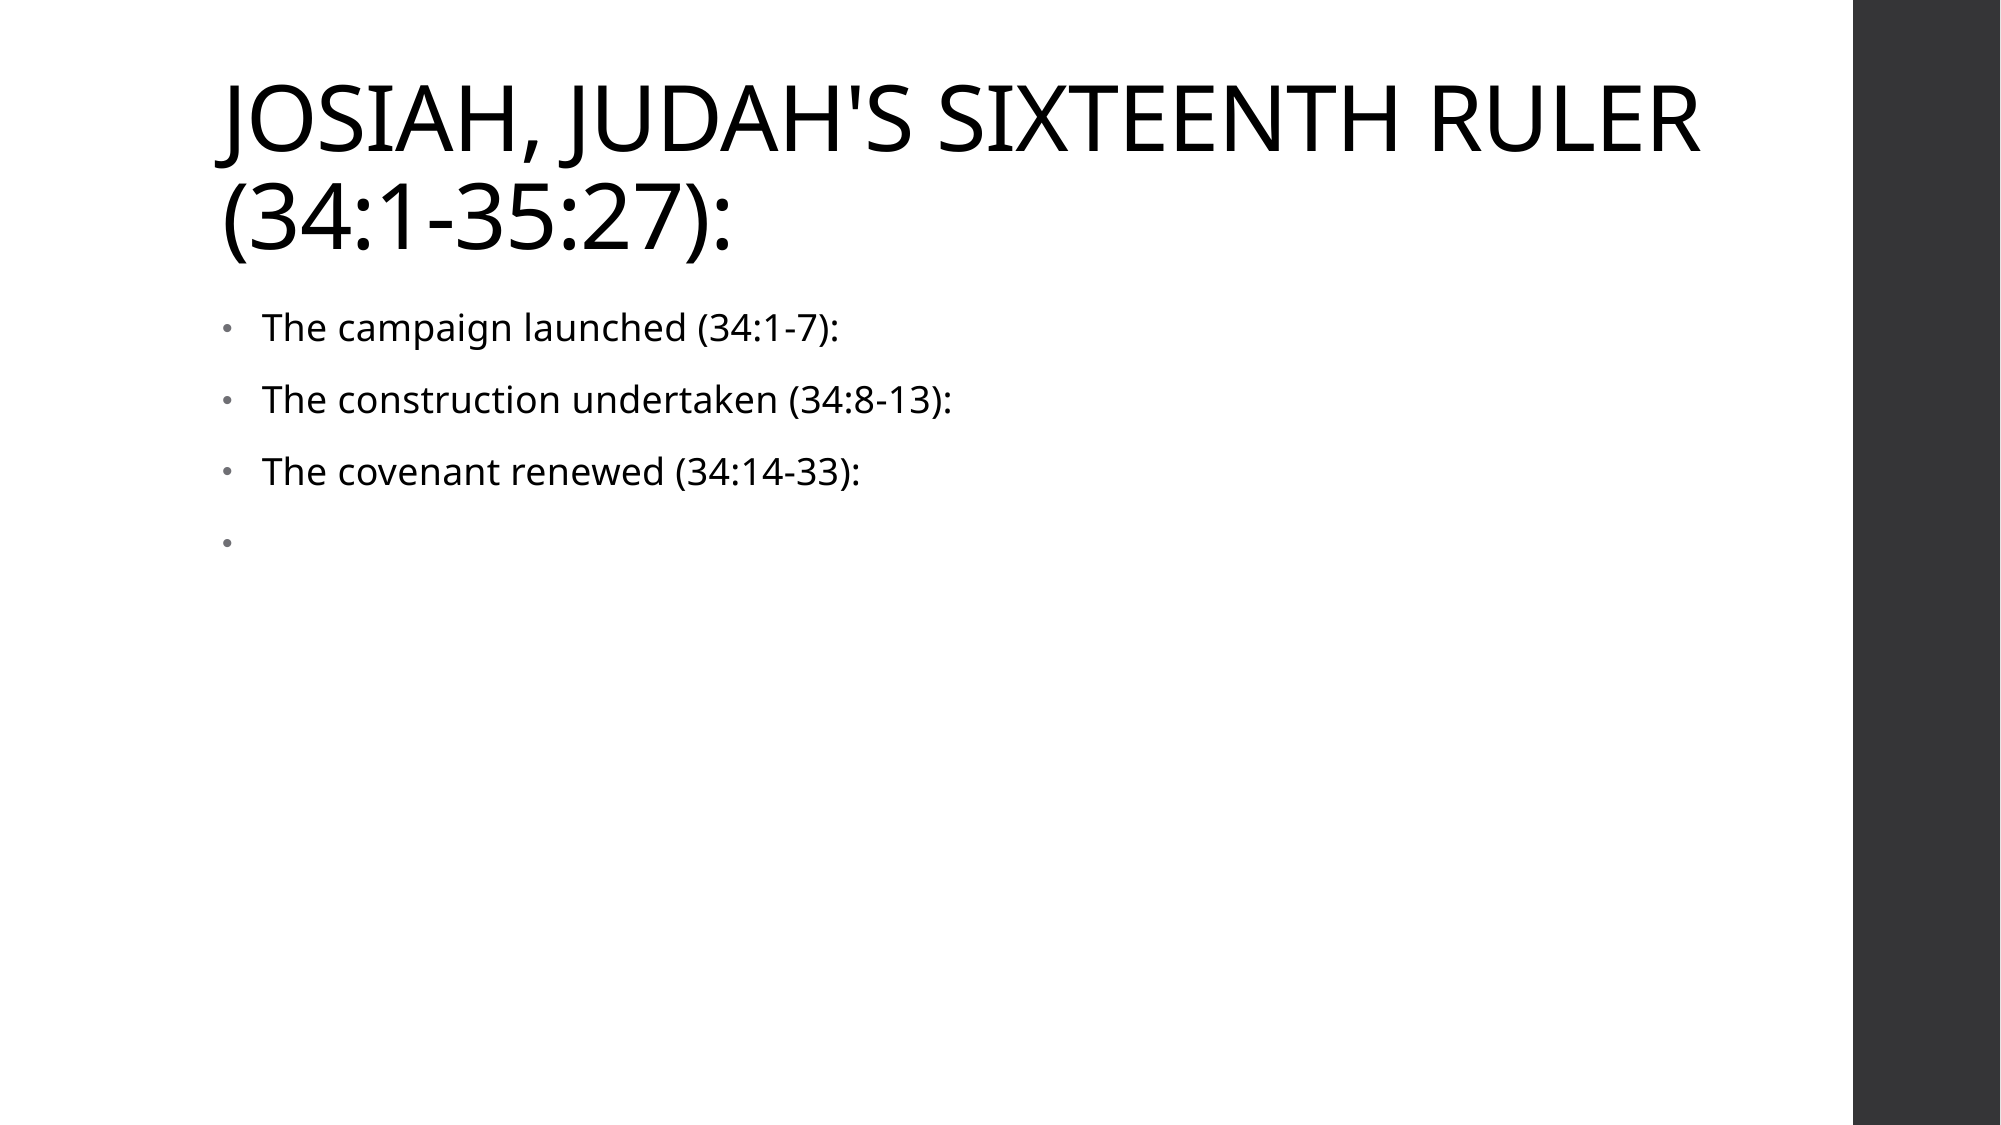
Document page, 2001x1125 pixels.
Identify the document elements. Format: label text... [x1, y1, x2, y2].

list The campaign launched (34:1-7): The construction undertaken (34:8-13): The covenant renewed (34:14-33): [206, 299, 1617, 1014]
title JOSIAH, JUDAH'S SIXTEENTH RULER (34:1-35:27): [206, 60, 1797, 278]
